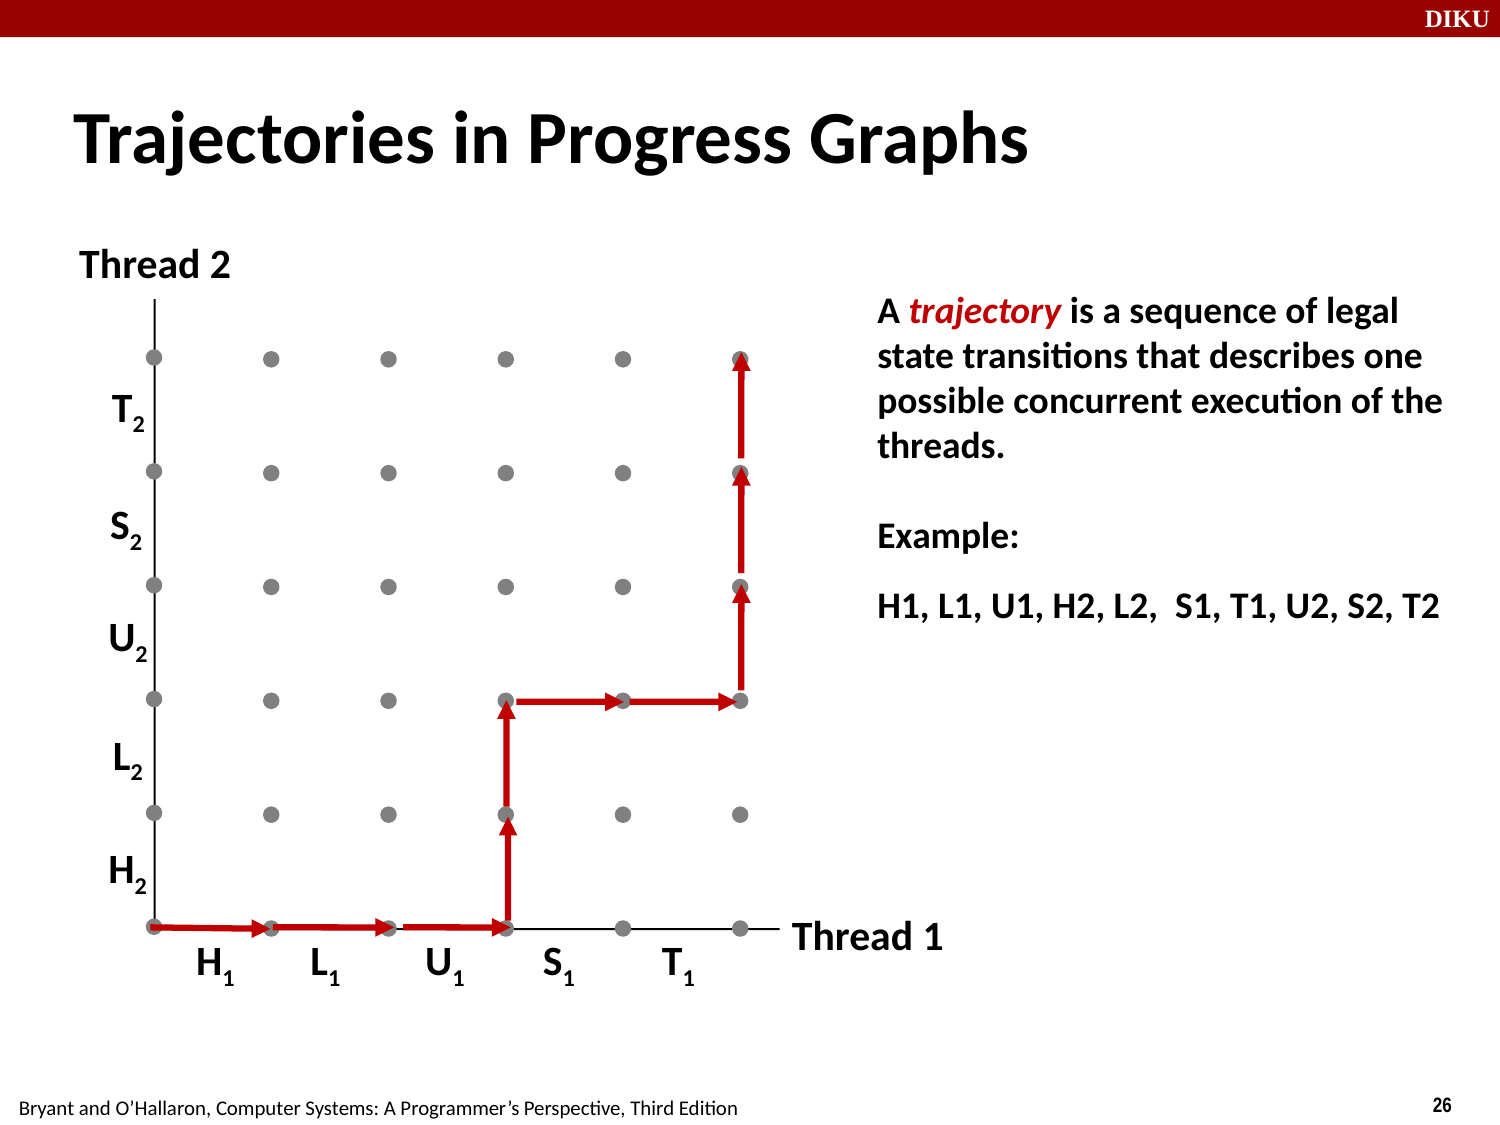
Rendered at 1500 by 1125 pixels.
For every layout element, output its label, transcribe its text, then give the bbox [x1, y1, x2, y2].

text_box [734, 466, 741, 477]
text_box [382, 808, 395, 821]
text_box [265, 466, 278, 480]
text_box [382, 466, 395, 480]
text_box [501, 922, 512, 935]
text_box [147, 920, 160, 933]
text_box Thread 2 [64, 229, 247, 294]
text_box [265, 694, 278, 708]
text_box [386, 922, 395, 927]
text_box [616, 580, 630, 594]
text_box [734, 580, 747, 592]
text_box [499, 353, 512, 366]
text_box [382, 580, 395, 594]
text_box [147, 465, 161, 478]
text_box [499, 694, 512, 707]
text_box U1 [410, 931, 480, 999]
text_box [734, 694, 747, 708]
text_box [147, 579, 161, 592]
text_box [617, 694, 629, 708]
text_box [265, 353, 278, 366]
text_box H1 [181, 931, 250, 999]
text_box [265, 808, 278, 821]
text_box [384, 928, 395, 935]
text_box Trajectories in Progress Graphs [58, 71, 1304, 197]
text_box [734, 808, 747, 821]
text_box [382, 694, 395, 708]
text_box [734, 922, 747, 935]
text_box [616, 466, 630, 480]
text_box [265, 580, 278, 594]
text_box [499, 808, 512, 821]
text_box T2 [97, 373, 160, 445]
text_box [742, 467, 747, 475]
text_box [616, 808, 630, 821]
text_box U2 [93, 602, 163, 675]
text_box [734, 353, 740, 363]
text_box S1 [528, 926, 590, 999]
text_box Thread 1 [777, 901, 959, 967]
text_box [382, 353, 395, 366]
text_box [147, 351, 161, 364]
text_box T1 [647, 926, 710, 999]
text_box [147, 806, 161, 820]
text_box [616, 922, 630, 935]
text_box S2 [95, 491, 157, 563]
text_box H2 [93, 835, 162, 907]
text_box [616, 353, 630, 366]
text_box [499, 466, 512, 480]
text_box [265, 922, 277, 935]
text_box L1 [295, 931, 356, 999]
text_box A trajectory is a sequence of legal state transitions that describes one possible concurrent execution of the threads. Example: H1, L1, U1, H2, L2, S1, T1, U2, S2, T2 [862, 278, 1488, 634]
text_box [499, 580, 512, 594]
text_box [147, 692, 161, 706]
text_box L2 [98, 721, 158, 793]
